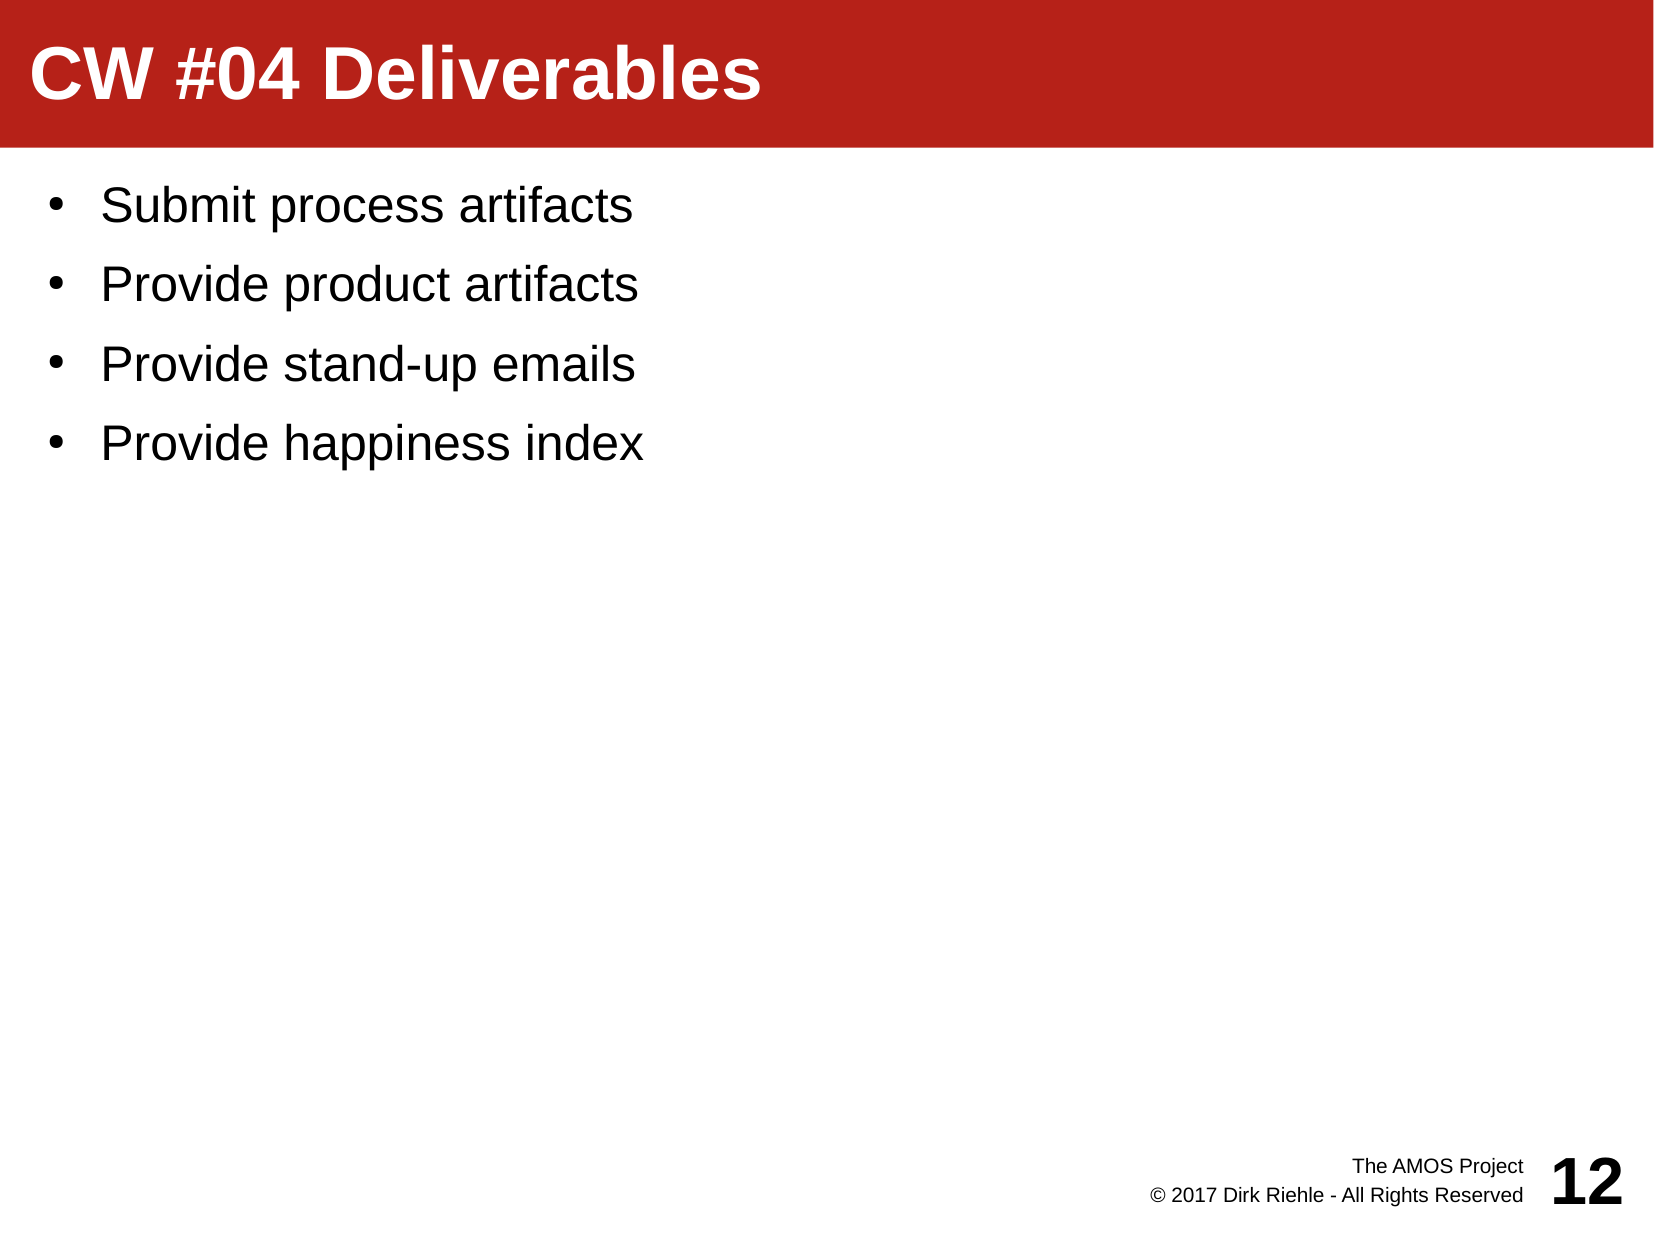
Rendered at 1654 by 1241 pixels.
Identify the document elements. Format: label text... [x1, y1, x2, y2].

title CW #04 Deliverables [0, 0, 1654, 148]
list Submit process artifacts Provide product artifacts Provide stand-up emails Provide happiness index [29, 177, 1625, 1063]
